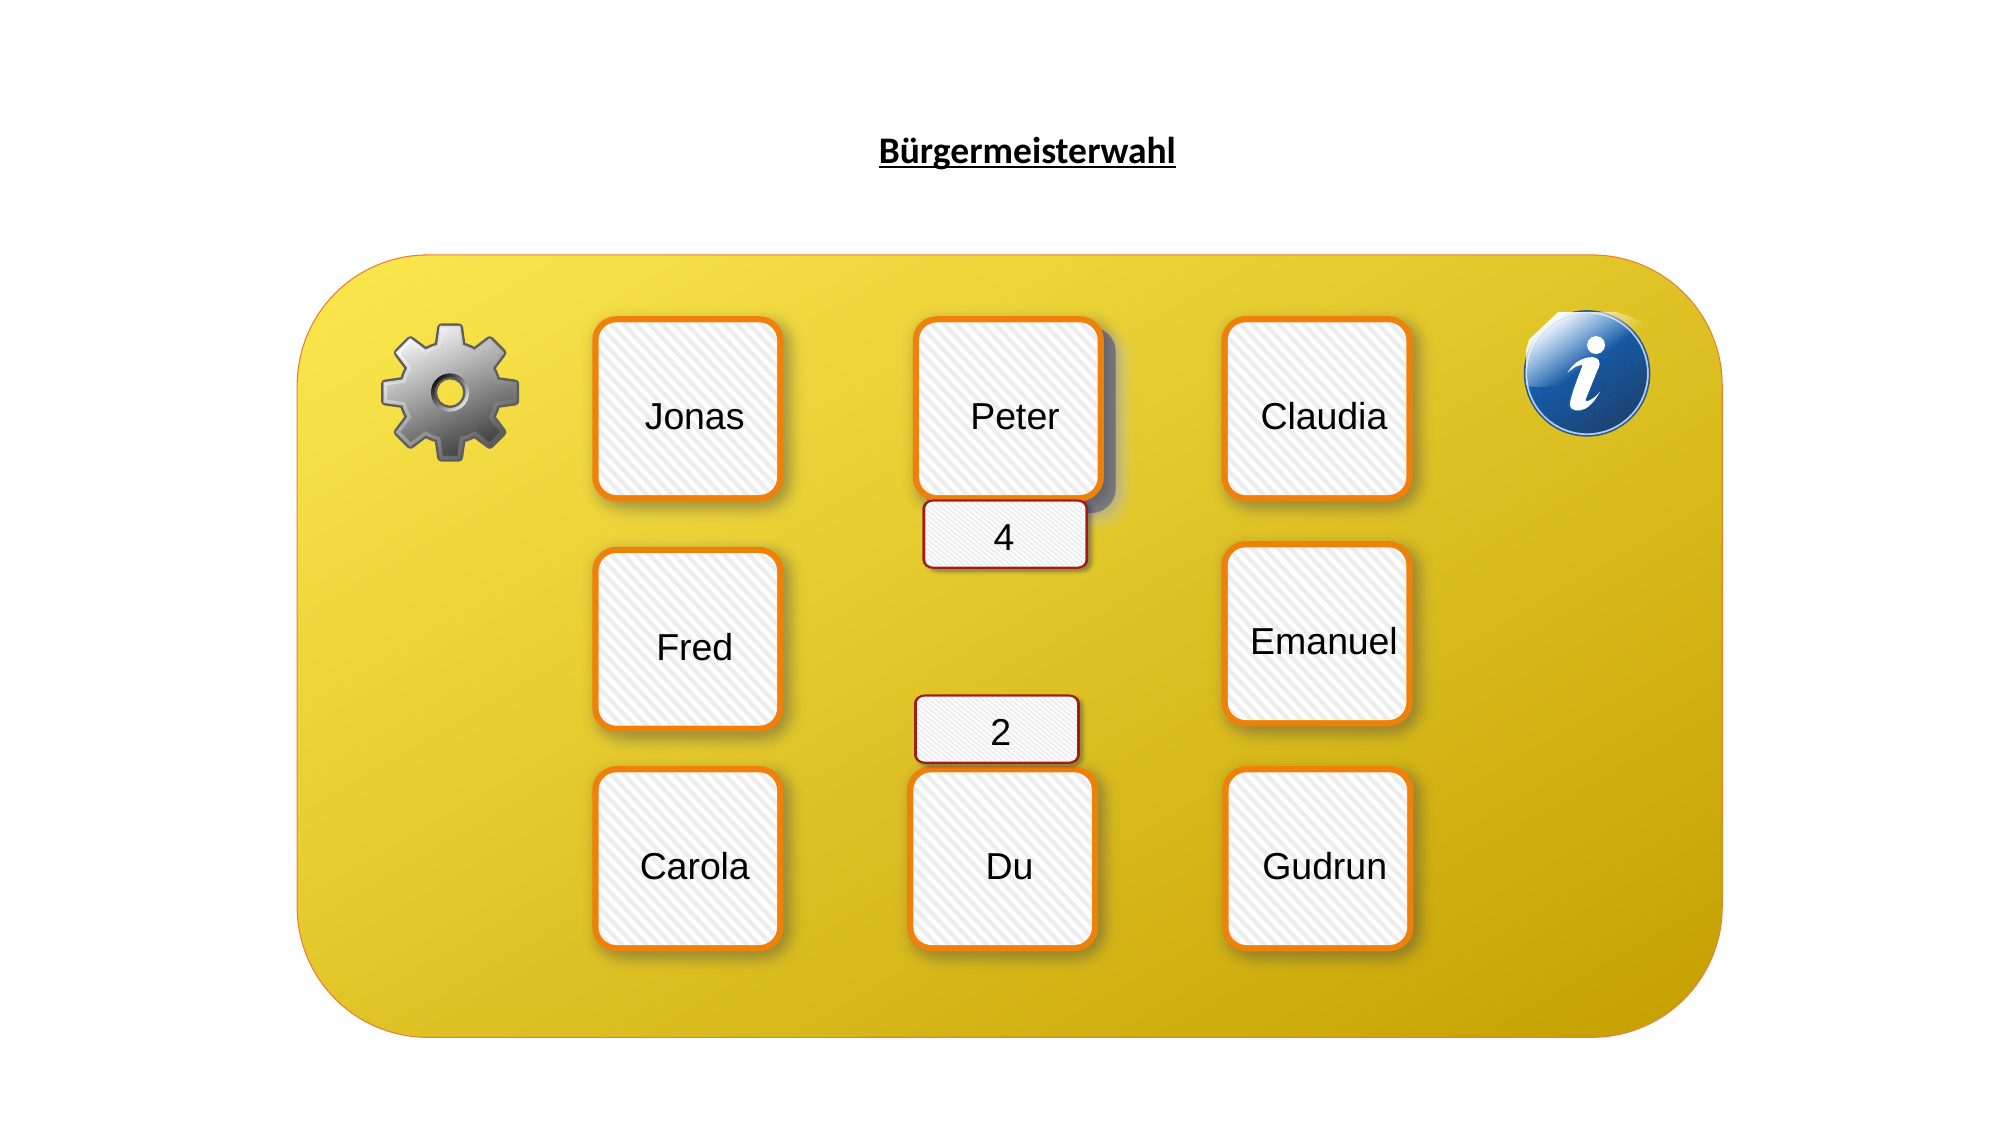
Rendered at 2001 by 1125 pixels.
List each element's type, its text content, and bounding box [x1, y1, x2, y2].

picture [570, 293, 820, 991]
text_box [297, 254, 1723, 1038]
picture [890, 293, 1141, 580]
picture [884, 690, 1135, 991]
picture [360, 299, 539, 479]
picture [1500, 285, 1679, 464]
picture [1199, 293, 1450, 991]
text_box Bürgermeisterwahl [795, 118, 1261, 179]
